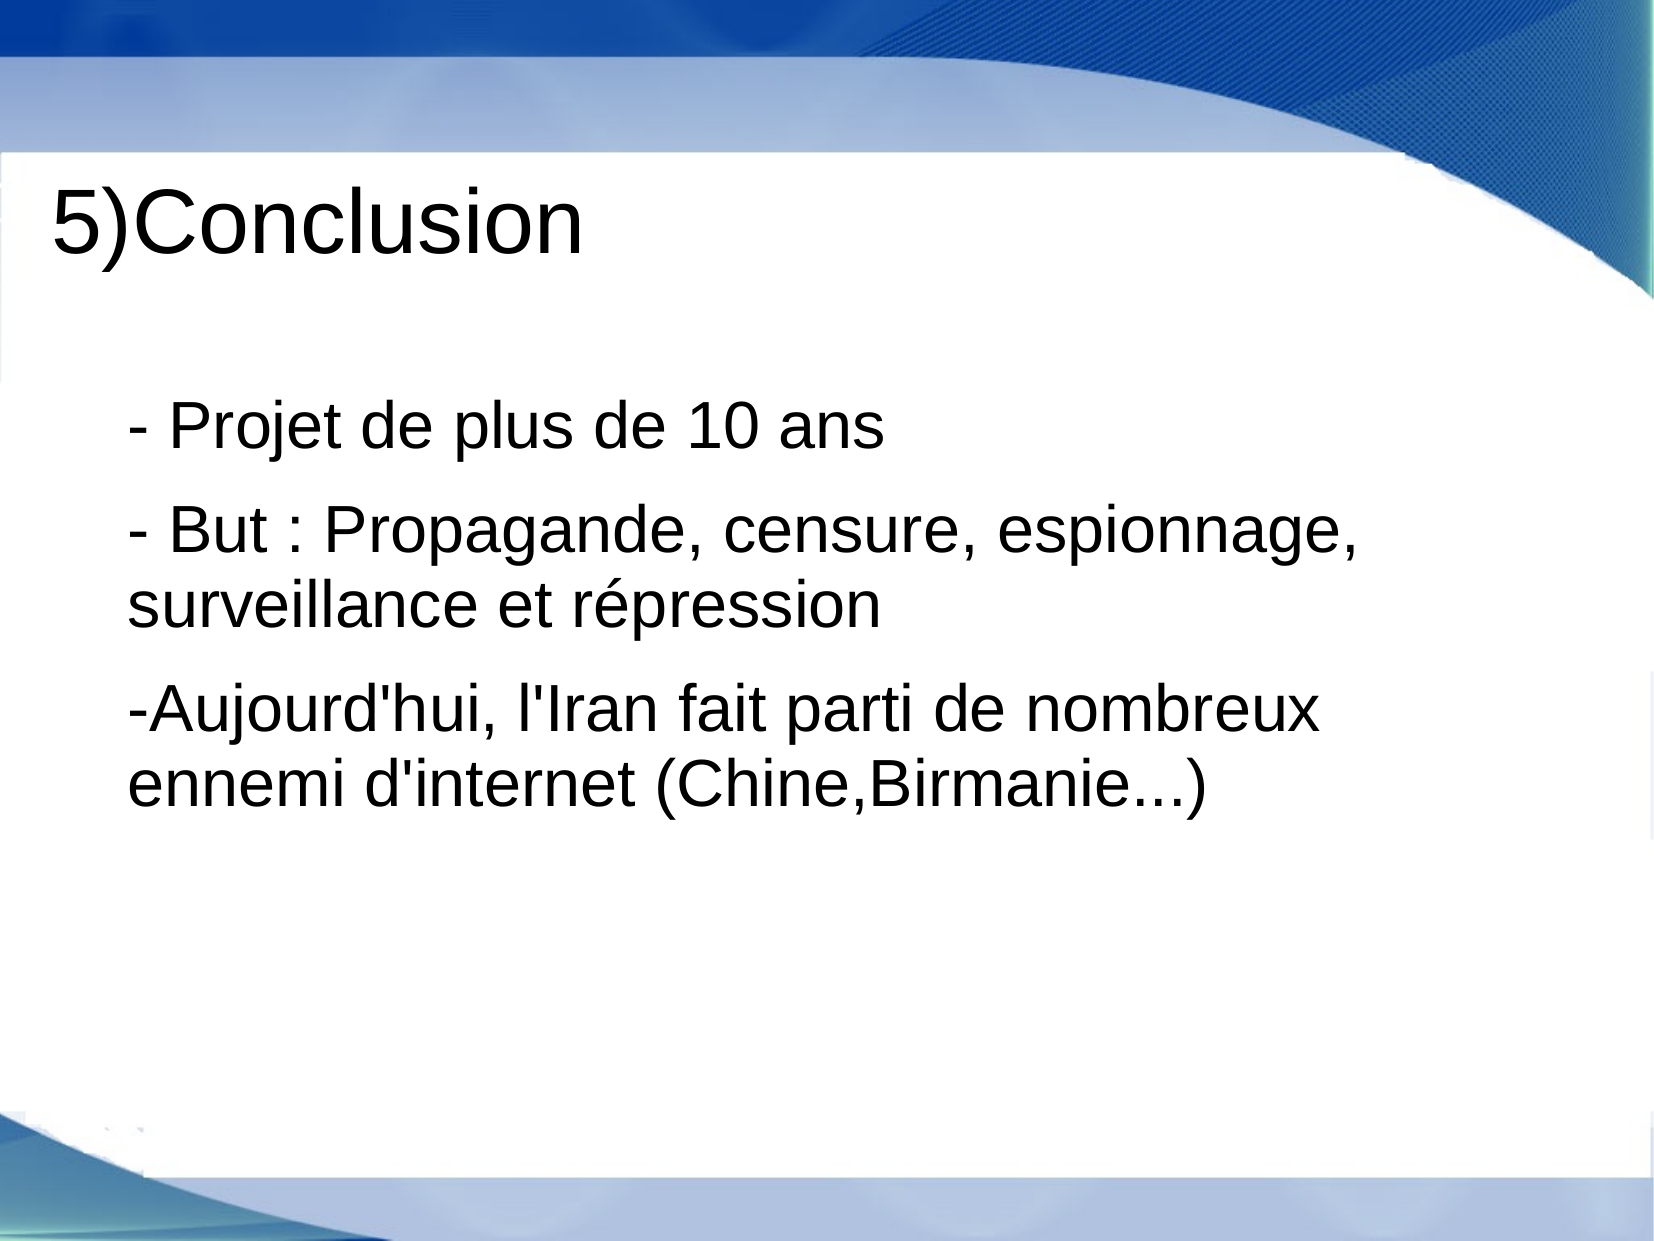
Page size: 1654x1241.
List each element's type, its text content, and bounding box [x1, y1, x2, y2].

picture [0, 0, 1654, 1241]
title 5)Conclusion [0, 118, 1063, 326]
list - Projet de plus de 10 ans - But : Propagande, censure, espionnage, surveillance et répression -Aujourd'hui, l'Iran fait parti de nombreux ennemi d'internet (Chine,Birmanie...) [56, 283, 1512, 1003]
